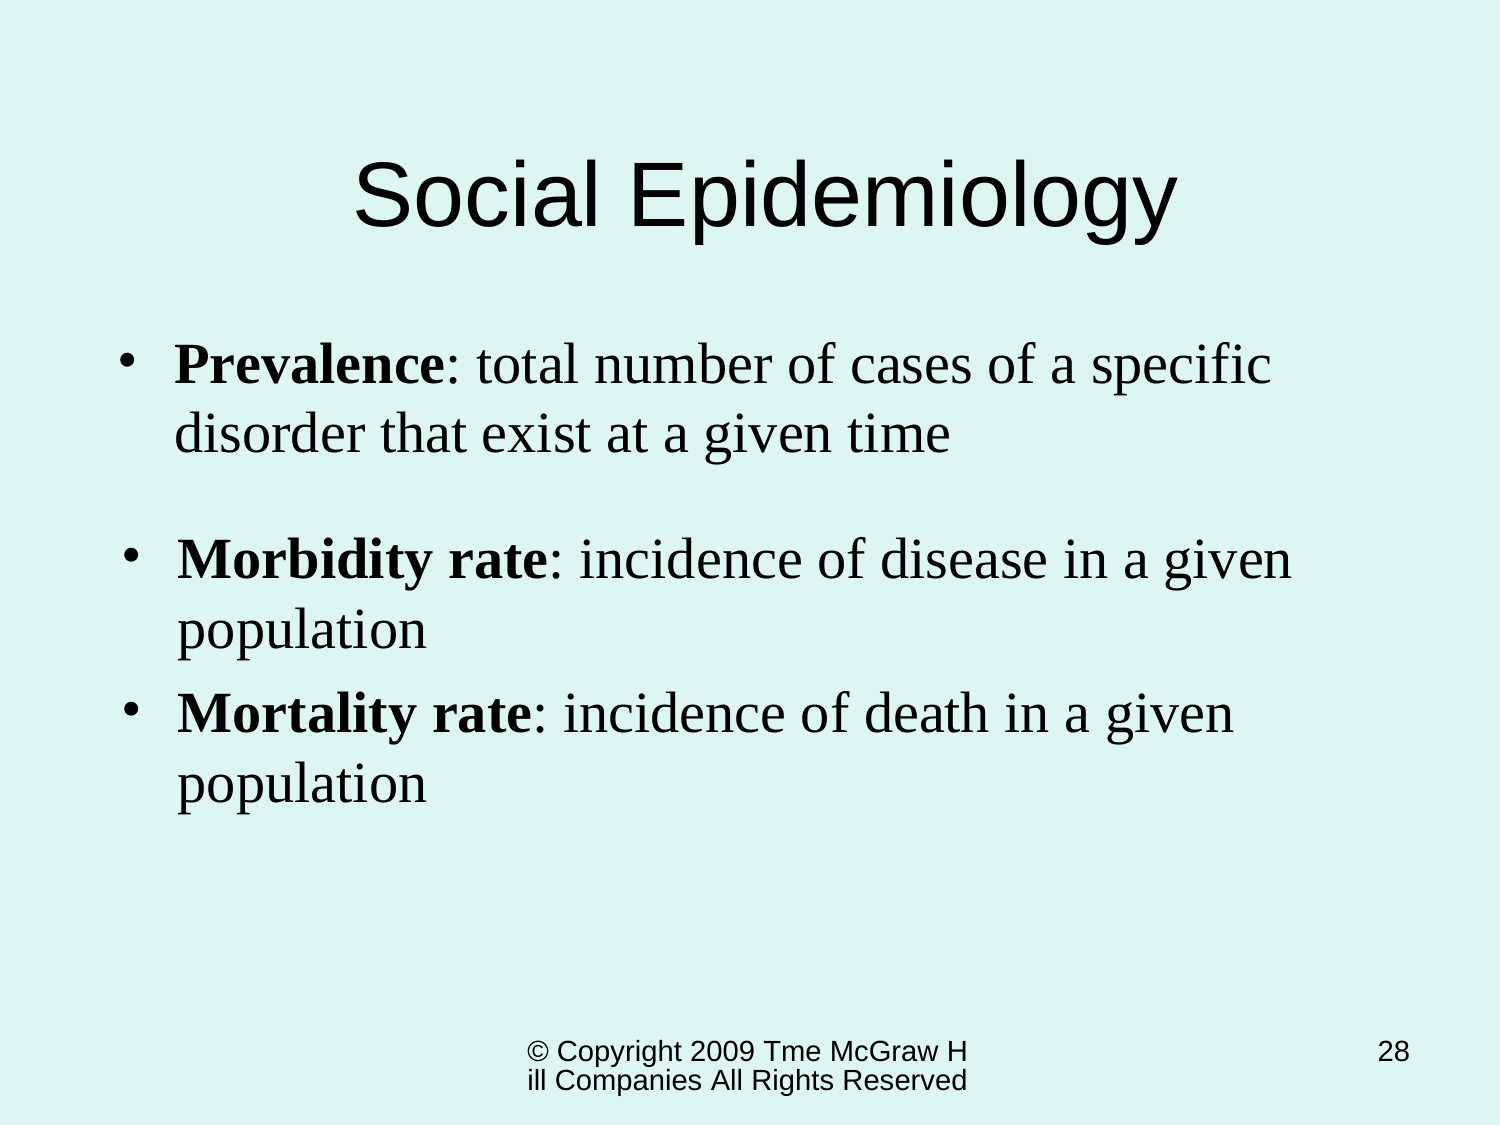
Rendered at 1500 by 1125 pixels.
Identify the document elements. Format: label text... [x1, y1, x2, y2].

title Social Epidemiology [60, 52, 1472, 327]
text_box Prevalence: total number of cases of a specific disorder that exist at a given time [103, 317, 1418, 955]
text_box Morbidity rate: incidence of disease in a given population Mortality rate: incidence of death in a given population [106, 512, 1445, 1078]
